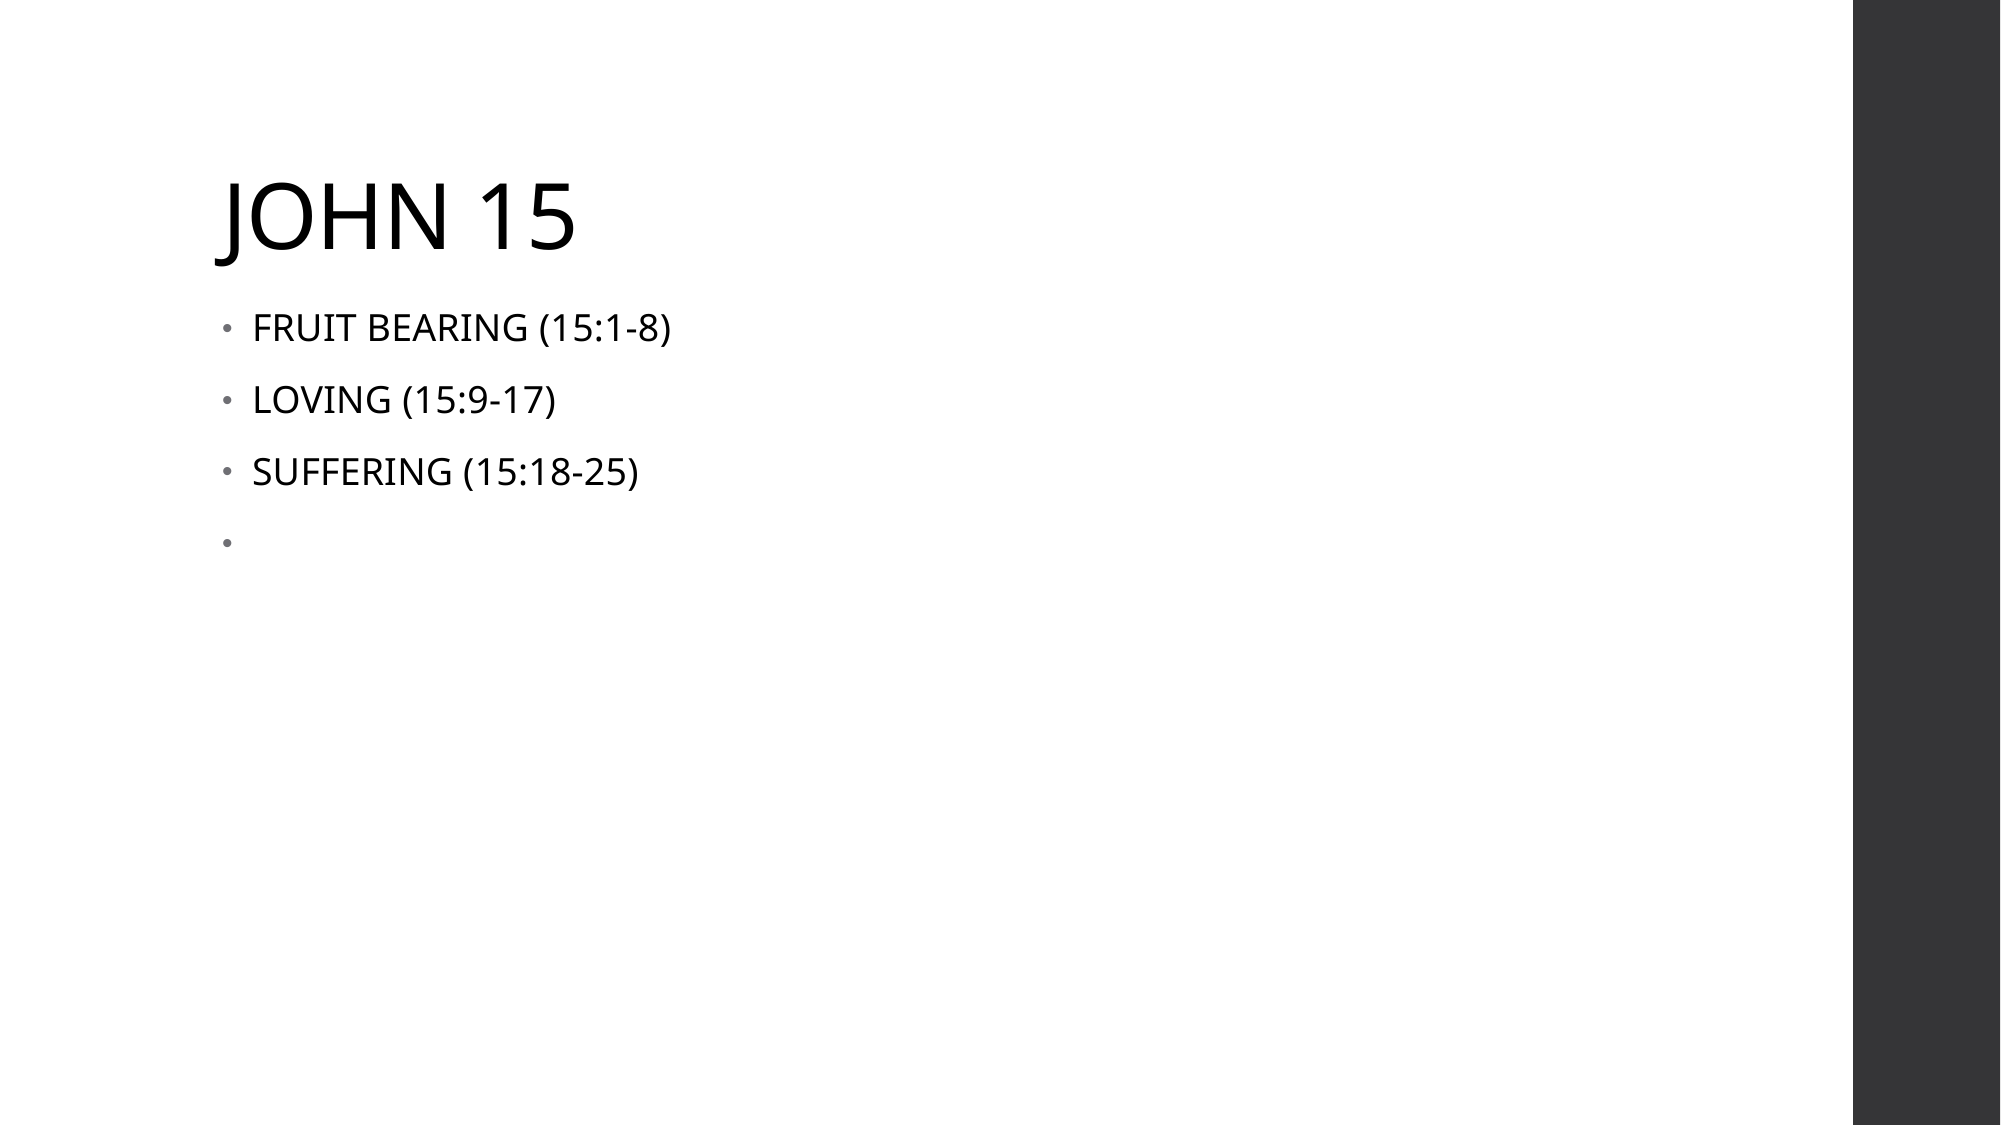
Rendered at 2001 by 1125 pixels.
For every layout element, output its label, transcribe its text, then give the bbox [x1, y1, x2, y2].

title JOHN 15 [206, 60, 1797, 278]
list FRUIT BEARING (15:1-8) LOVING (15:9-17) SUFFERING (15:18-25) [206, 299, 1617, 1014]
